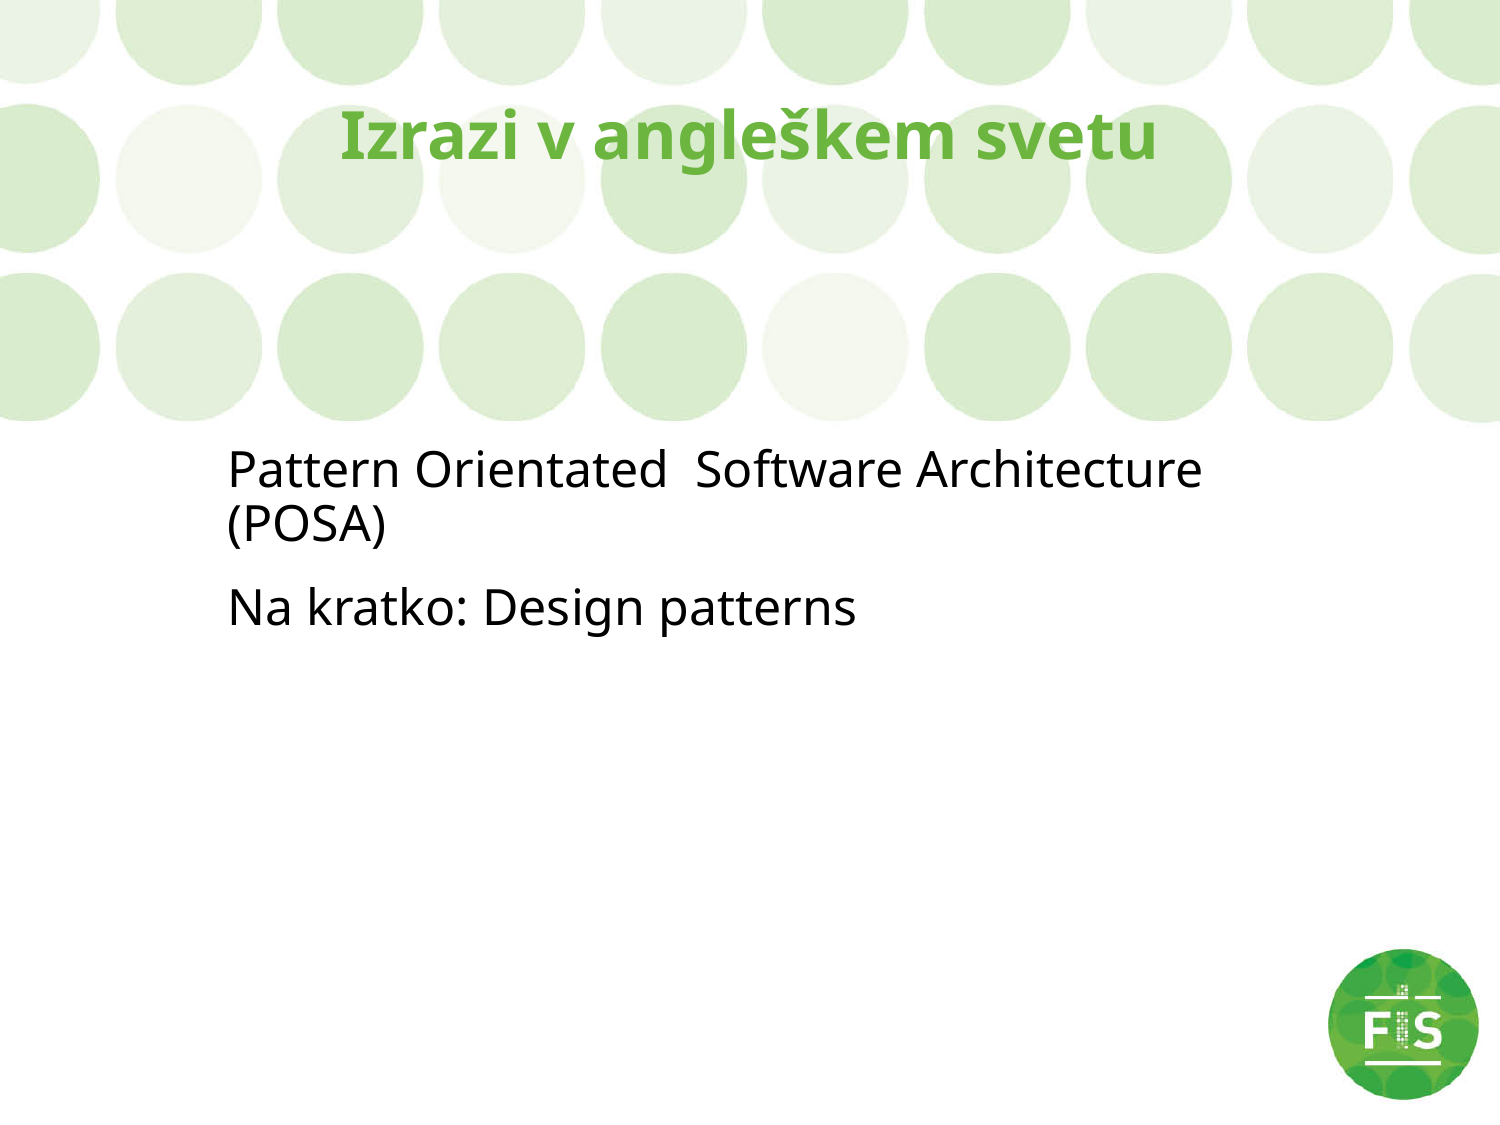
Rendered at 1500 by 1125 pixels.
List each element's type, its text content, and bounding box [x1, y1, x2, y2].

title Izrazi v angleškem svetu [75, 94, 1425, 233]
list Pattern Orientated Software Architecture (POSA) Na kratko: Design patterns [141, 437, 1347, 1052]
picture [0, 0, 1500, 1125]
